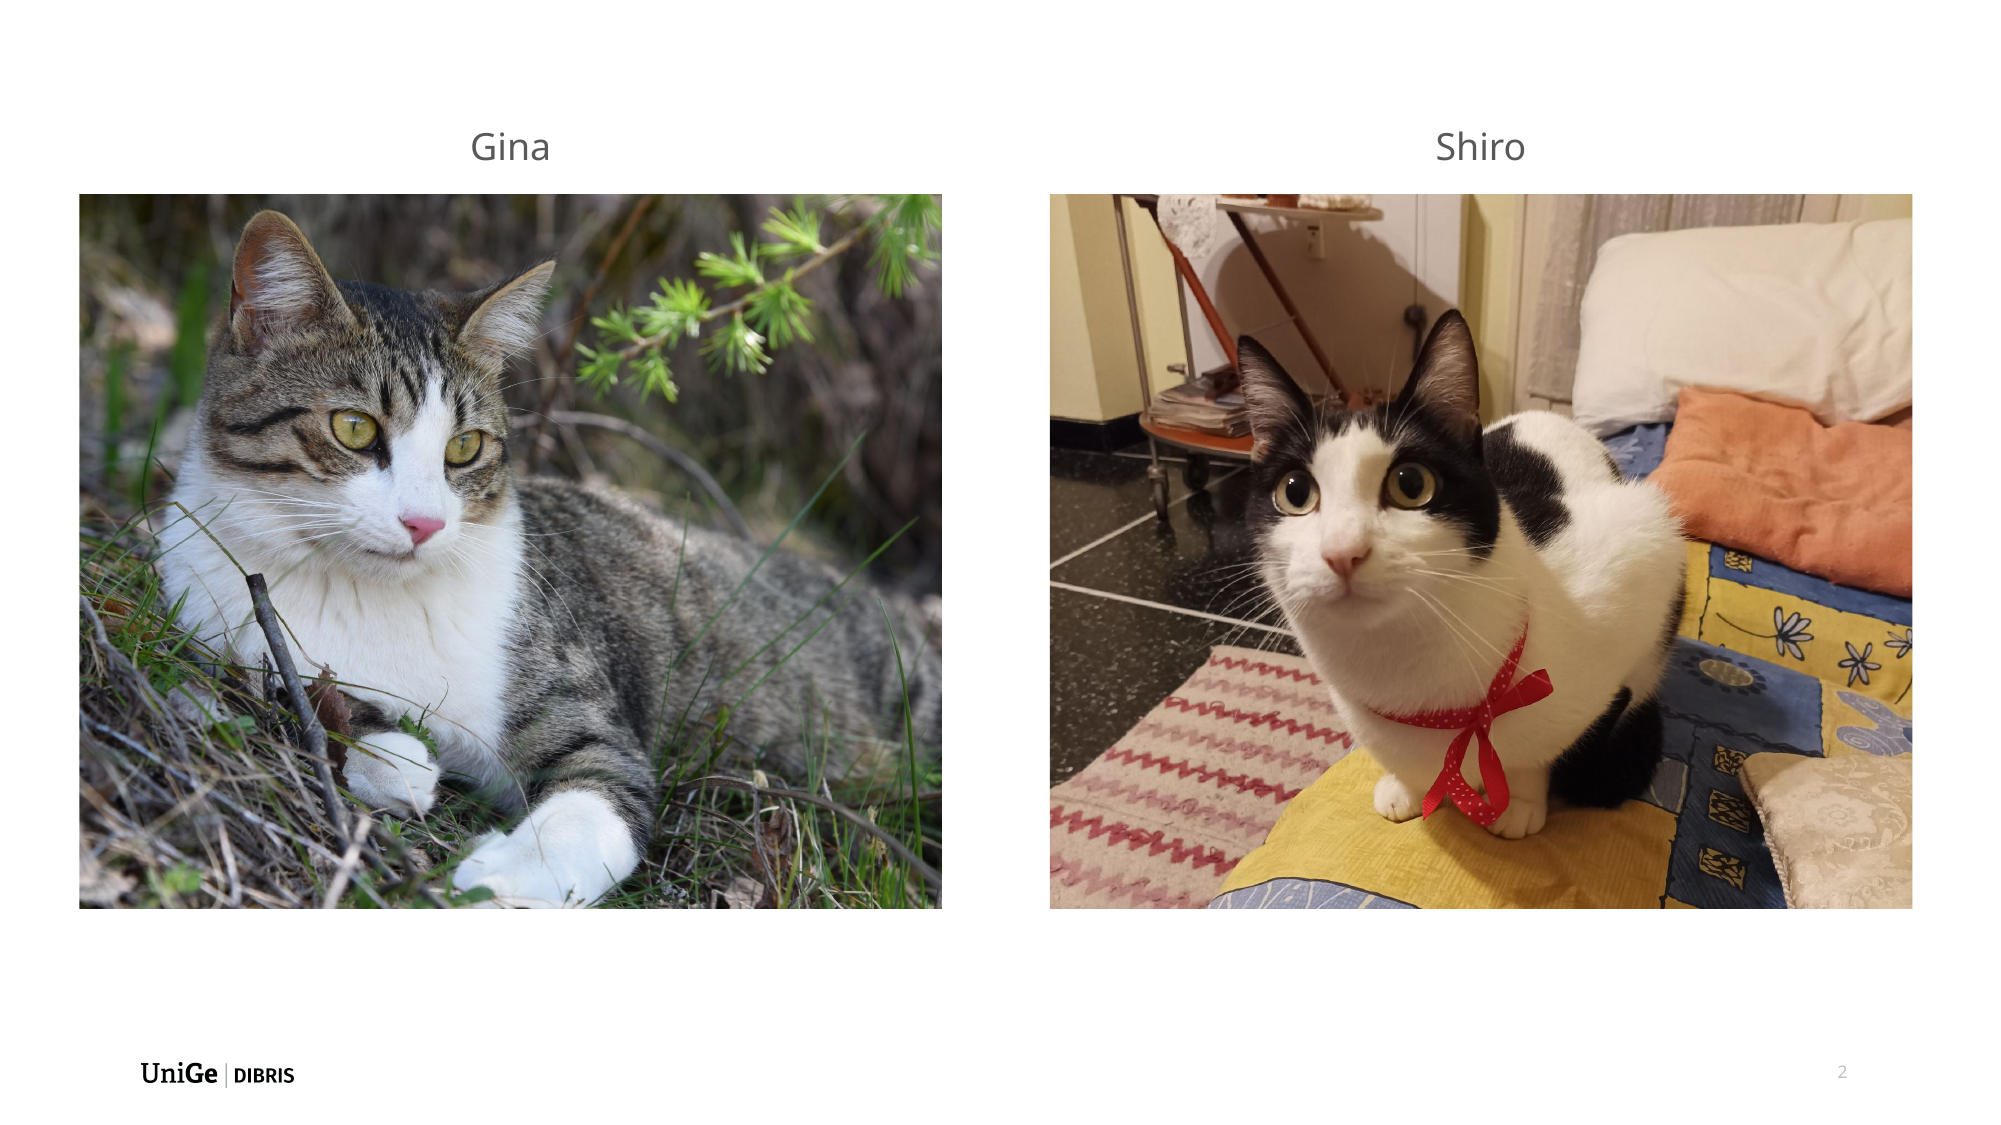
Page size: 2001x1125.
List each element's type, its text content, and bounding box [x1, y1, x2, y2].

text_box Shiro [1349, 107, 1613, 150]
text_box Gina [379, 107, 642, 150]
picture [79, 194, 942, 909]
text_box Gina [513, 142, 524, 150]
slide_number 1 [1412, 1042, 1863, 1103]
picture [141, 1062, 294, 1088]
picture [1049, 194, 1913, 909]
